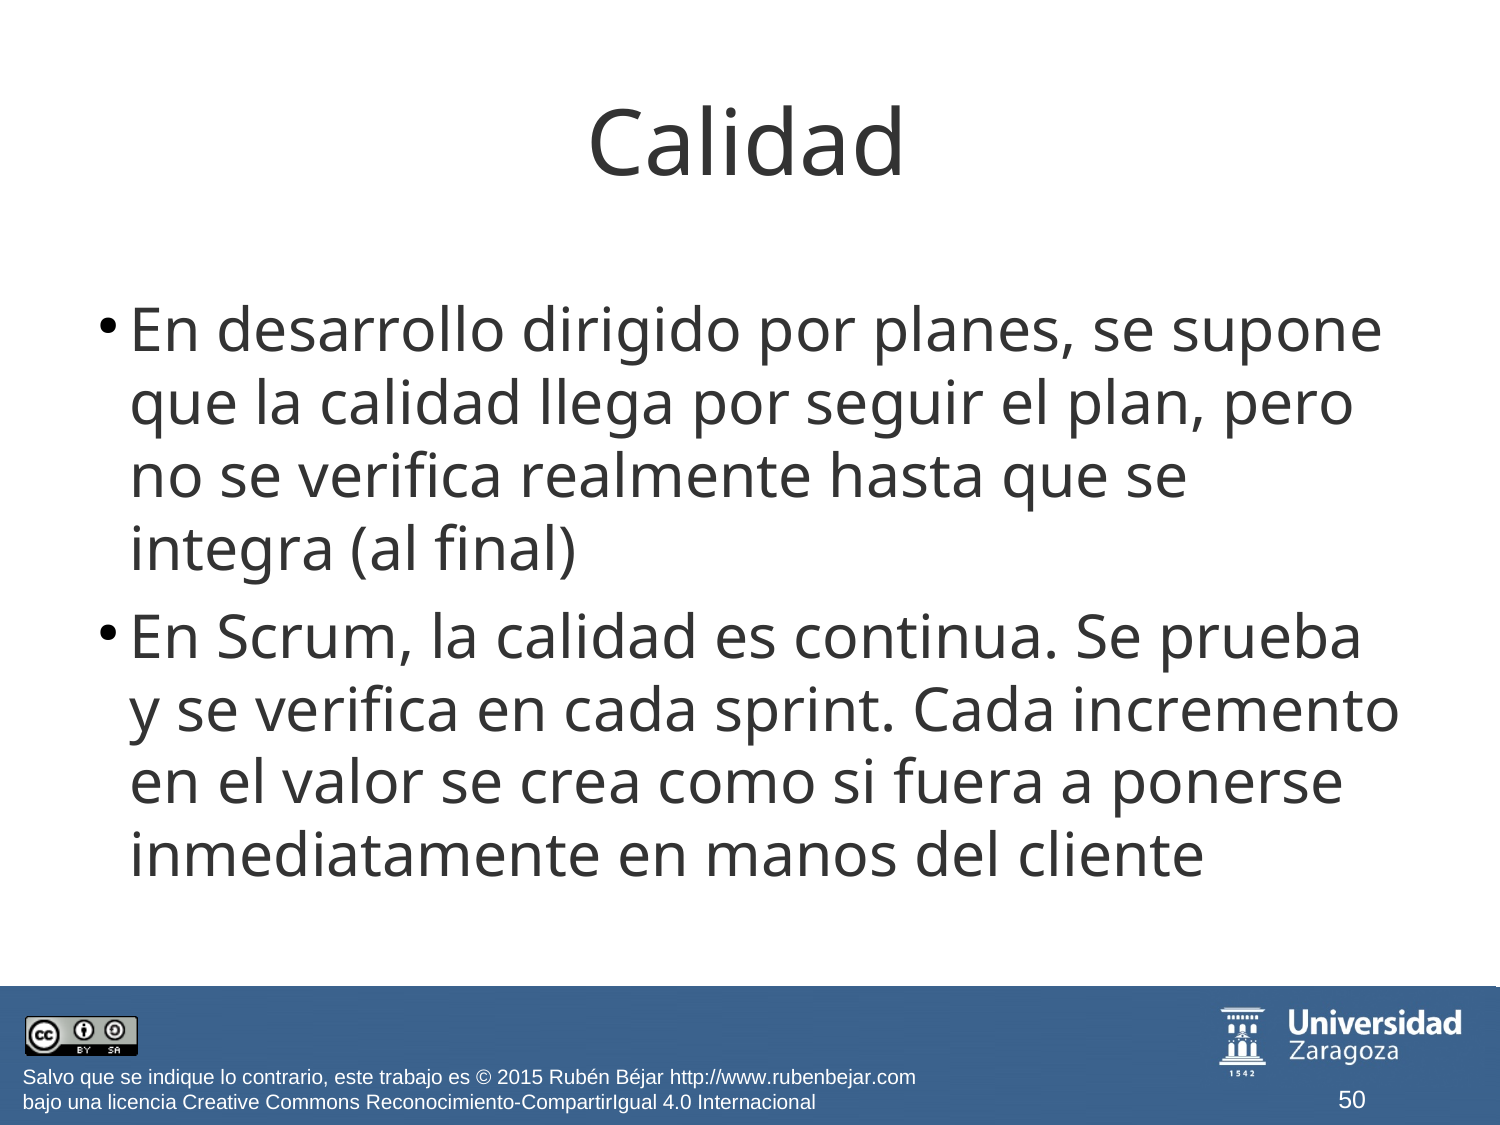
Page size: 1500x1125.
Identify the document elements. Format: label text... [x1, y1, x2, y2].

picture [0, 986, 1500, 1125]
list En desarrollo dirigido por planes, se supone que la calidad llega por seguir el plan, pero no se verifica realmente hasta que se integra (al final) En Scrum, la calidad es continua. Se prueba y se verifica en cada sprint. Cada incremento en el valor se crea como si fuera a ponerse inmediatamente en manos del cliente [82, 283, 1418, 957]
title Calidad [74, 21, 1420, 257]
